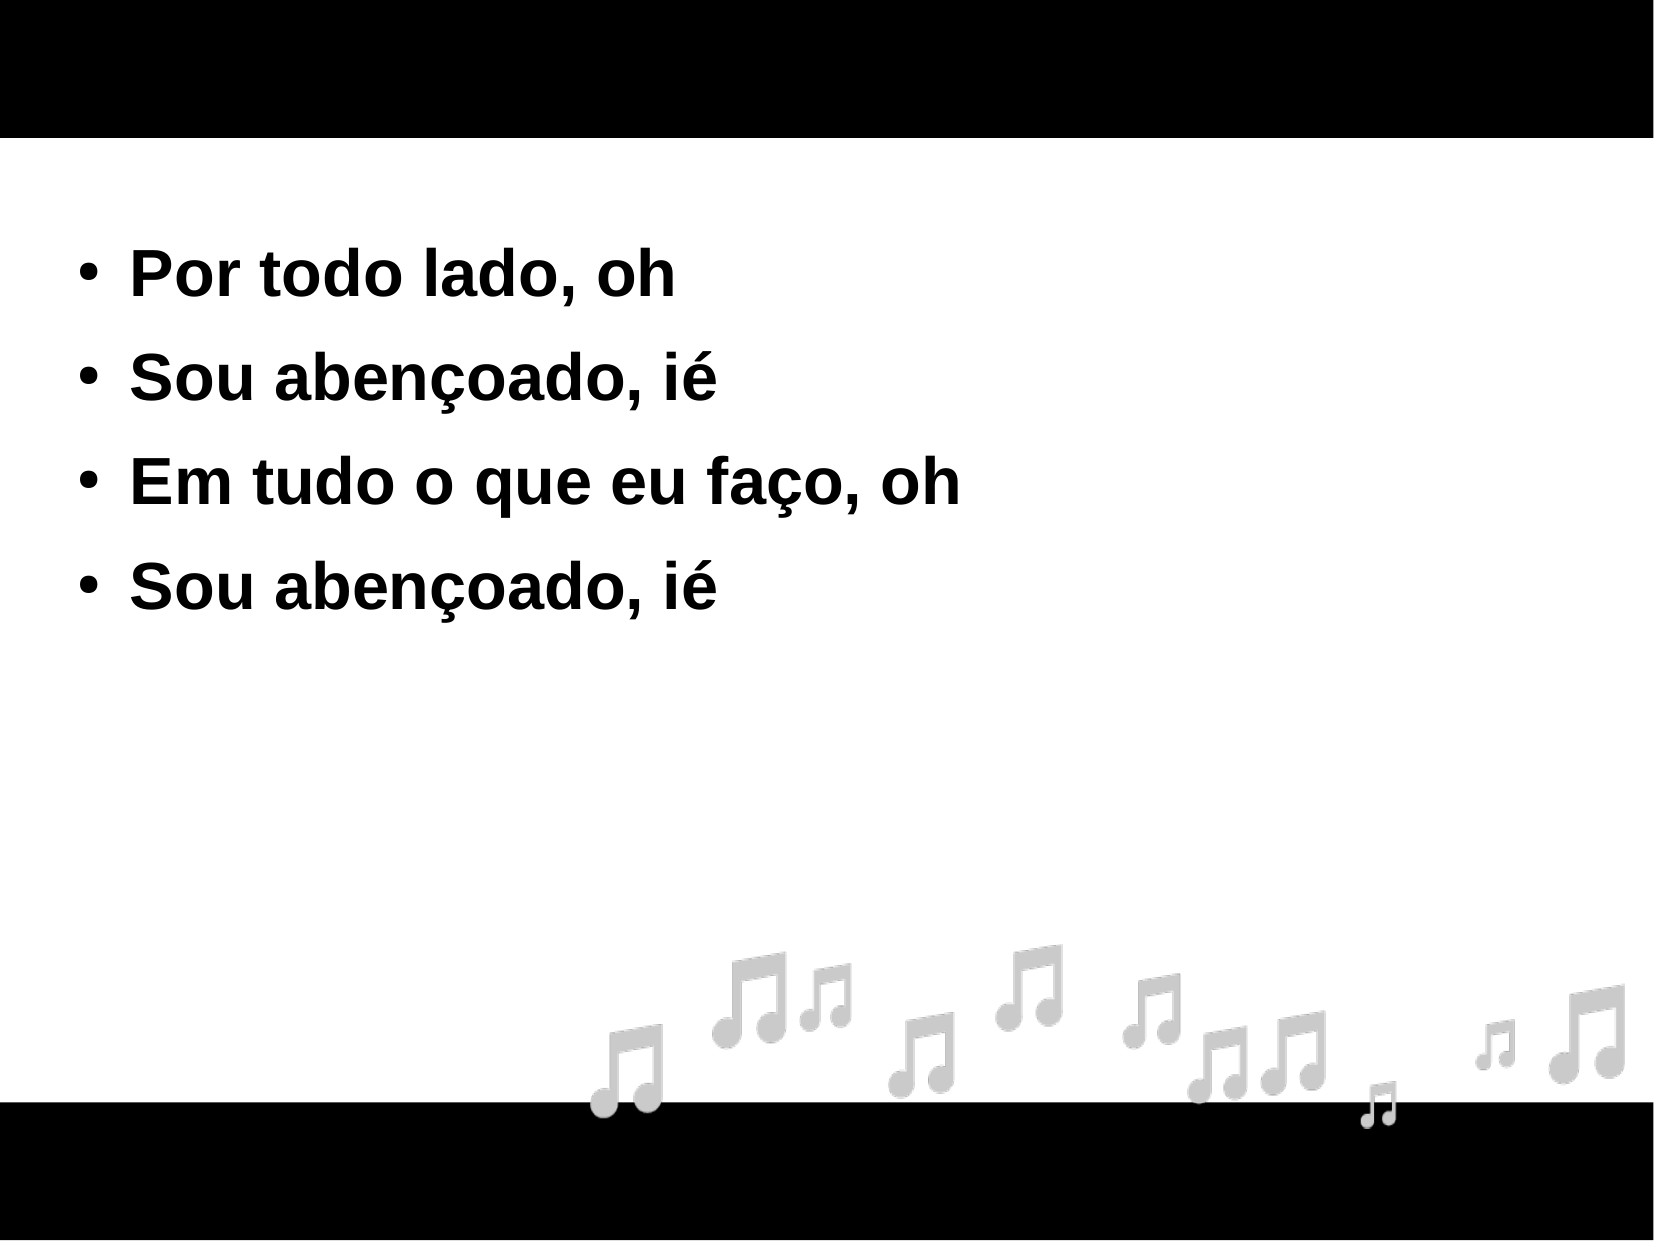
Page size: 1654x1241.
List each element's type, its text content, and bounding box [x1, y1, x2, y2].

list Por todo lado, oh Sou abençoado, ié Em tudo o que eu faço, oh Sou abençoado, ié [59, 236, 1595, 1024]
